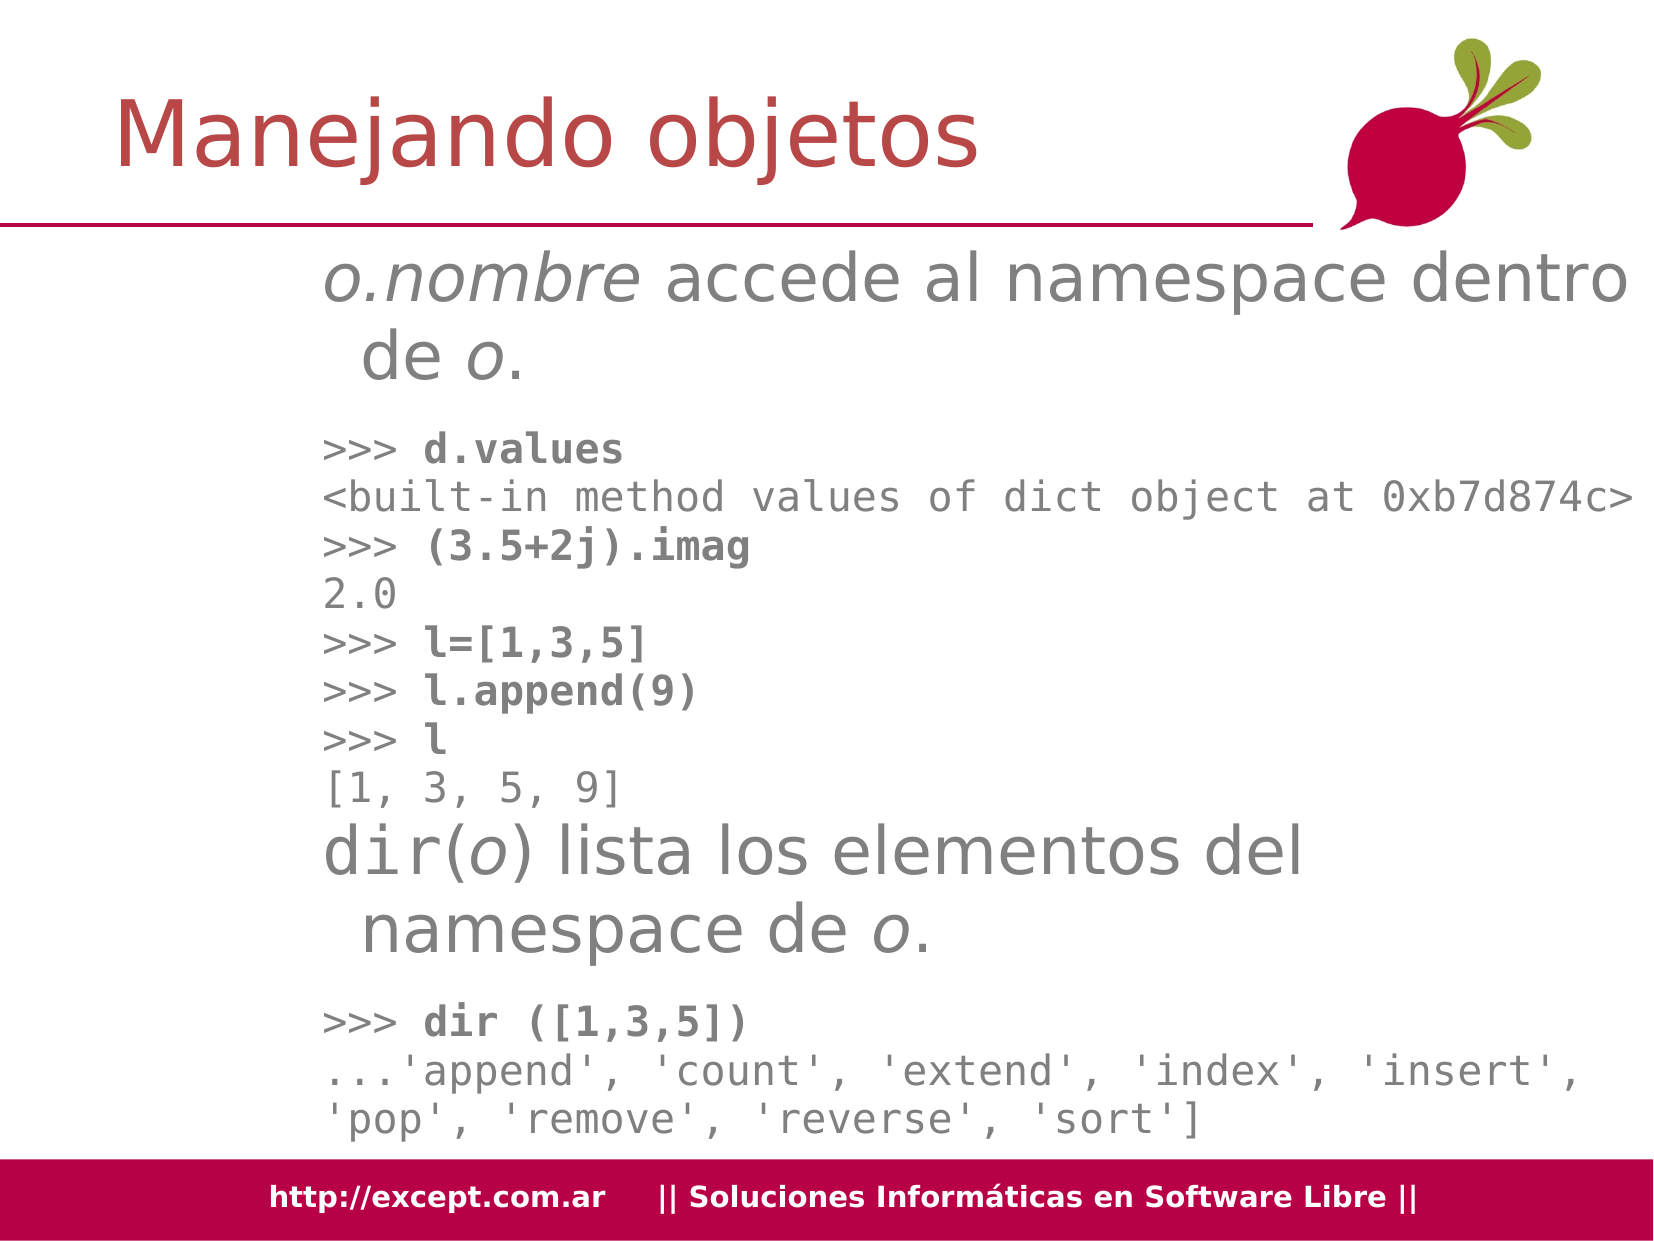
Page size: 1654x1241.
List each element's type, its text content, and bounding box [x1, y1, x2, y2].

list o.nombre accede al namespace dentro de o. >>> d.values <built-in method values of dict object at 0xb7d874c> >>> (3.5+2j).imag 2.0 >>> l=[1,3,5] >>> l.append(9) >>> l [1, 3, 5, 9] dir(o) lista los elementos del namespace de o. >>> dir ([1,3,5]) ...'append', 'count', 'extend', 'index', 'insert', 'pop', 'remove', 'reverse', 'sort'] [322, 239, 1650, 1241]
picture [1330, 23, 1556, 237]
title Manejando objetos [112, 76, 1313, 194]
